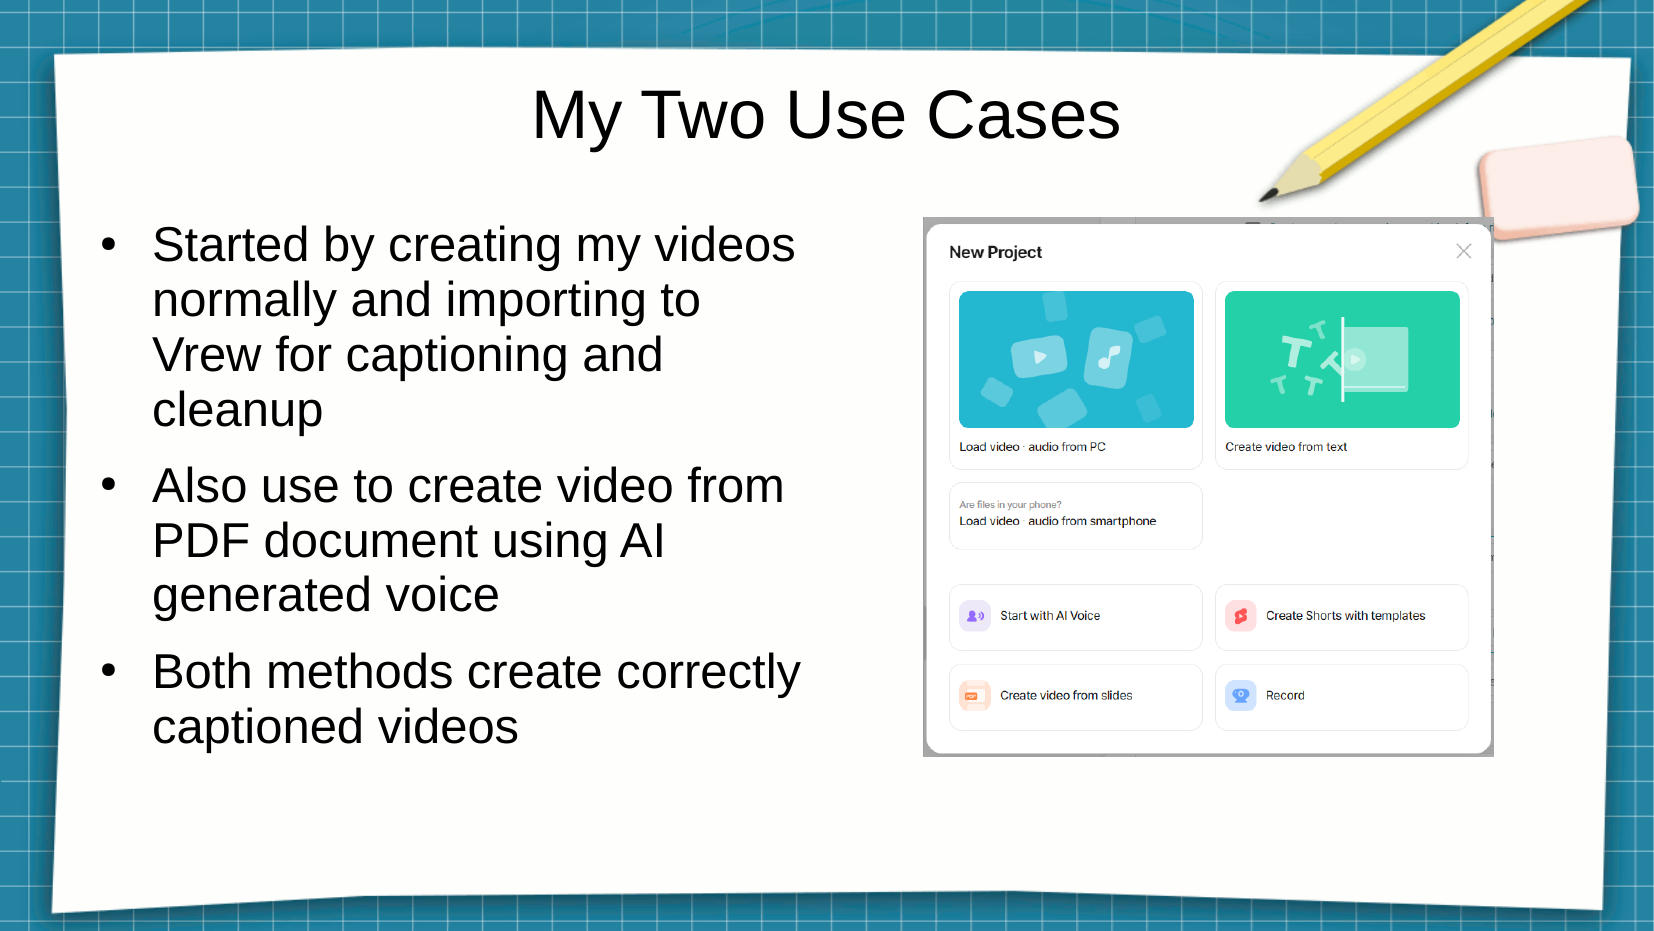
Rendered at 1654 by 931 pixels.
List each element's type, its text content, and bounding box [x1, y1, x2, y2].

title My Two Use Cases [82, 37, 1571, 193]
list Started by creating my videos normally and importing to Vrew for captioning and cleanup Also use to create video from PDF document using AI generated voice Both methods create correctly captioned videos [82, 217, 809, 758]
picture [0, 0, 1654, 931]
